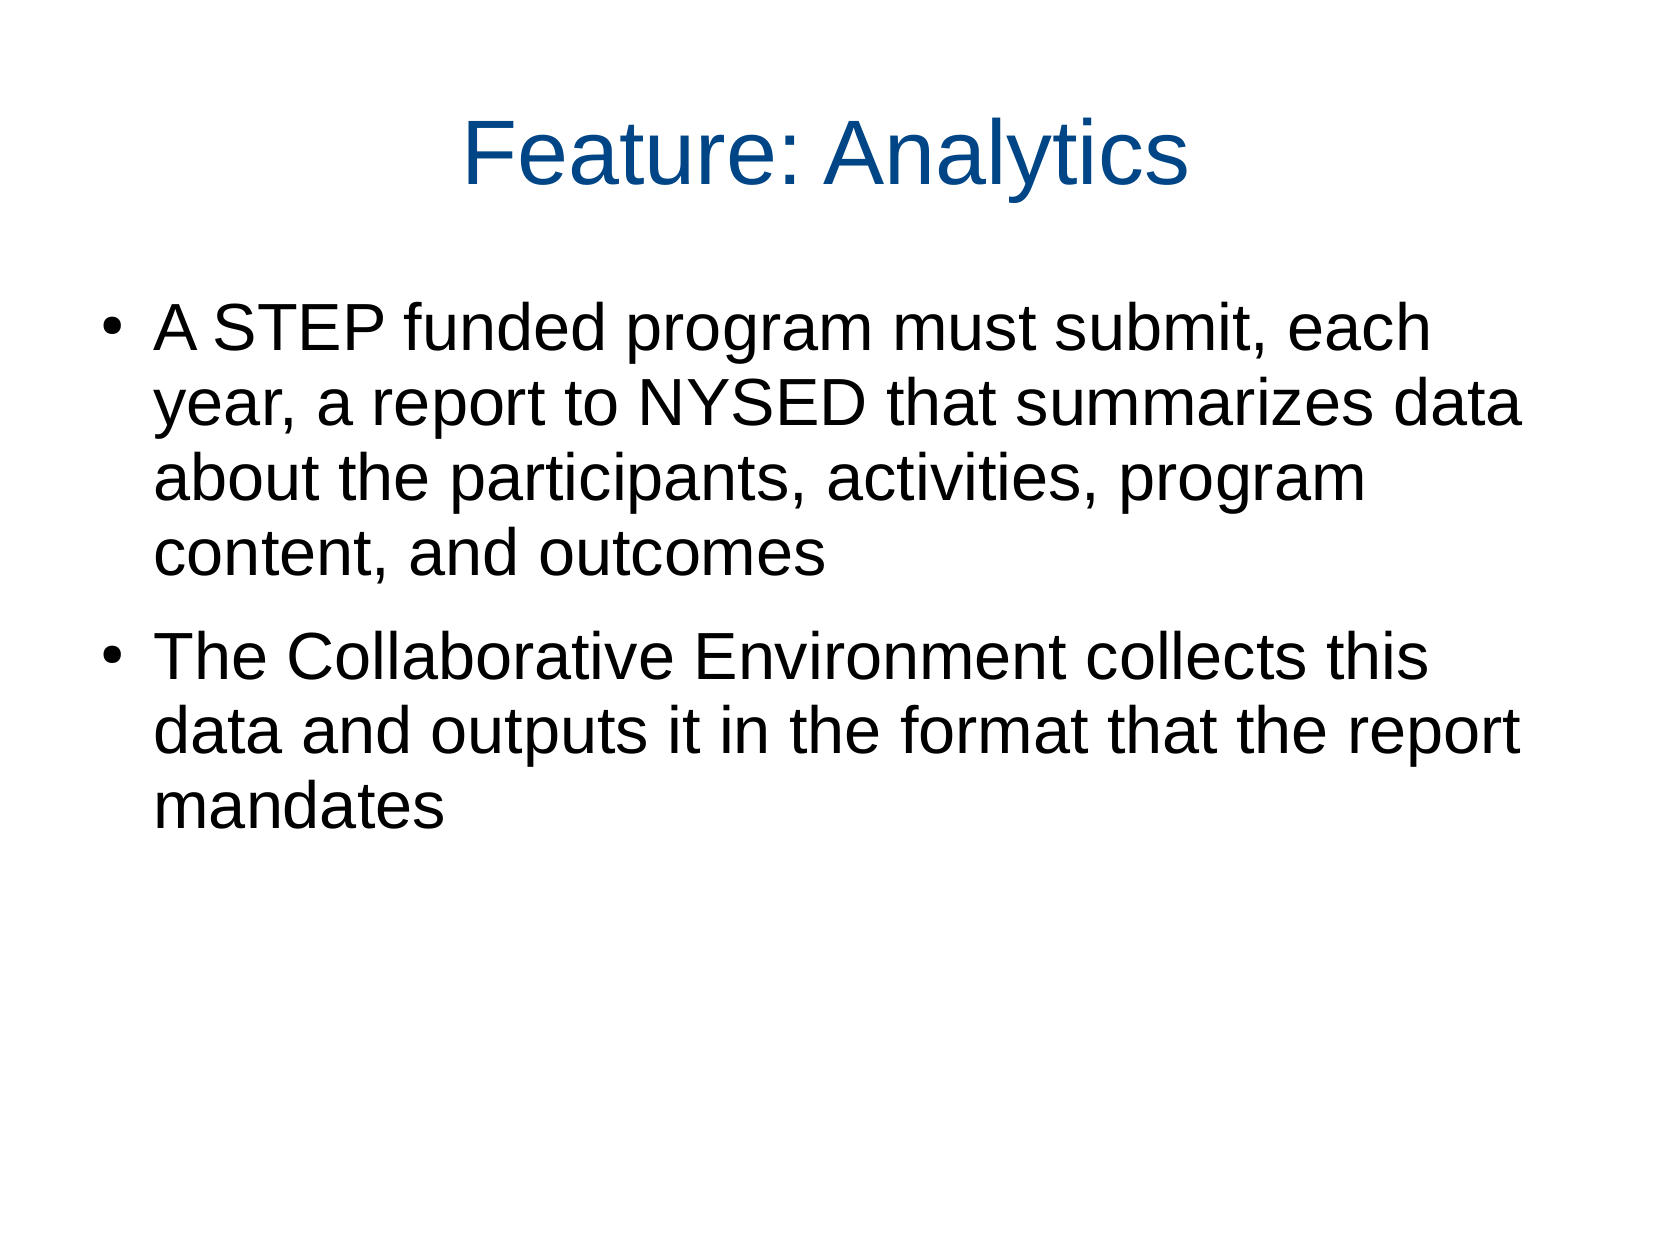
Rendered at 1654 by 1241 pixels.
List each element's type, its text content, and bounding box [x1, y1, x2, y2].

title Feature: Analytics [82, 49, 1571, 257]
list A STEP funded program must submit, each year, a report to NYSED that summarizes data about the participants, activities, program content, and outcomes The Collaborative Environment collects this data and outputs it in the format that the report mandates [82, 290, 1571, 1109]
